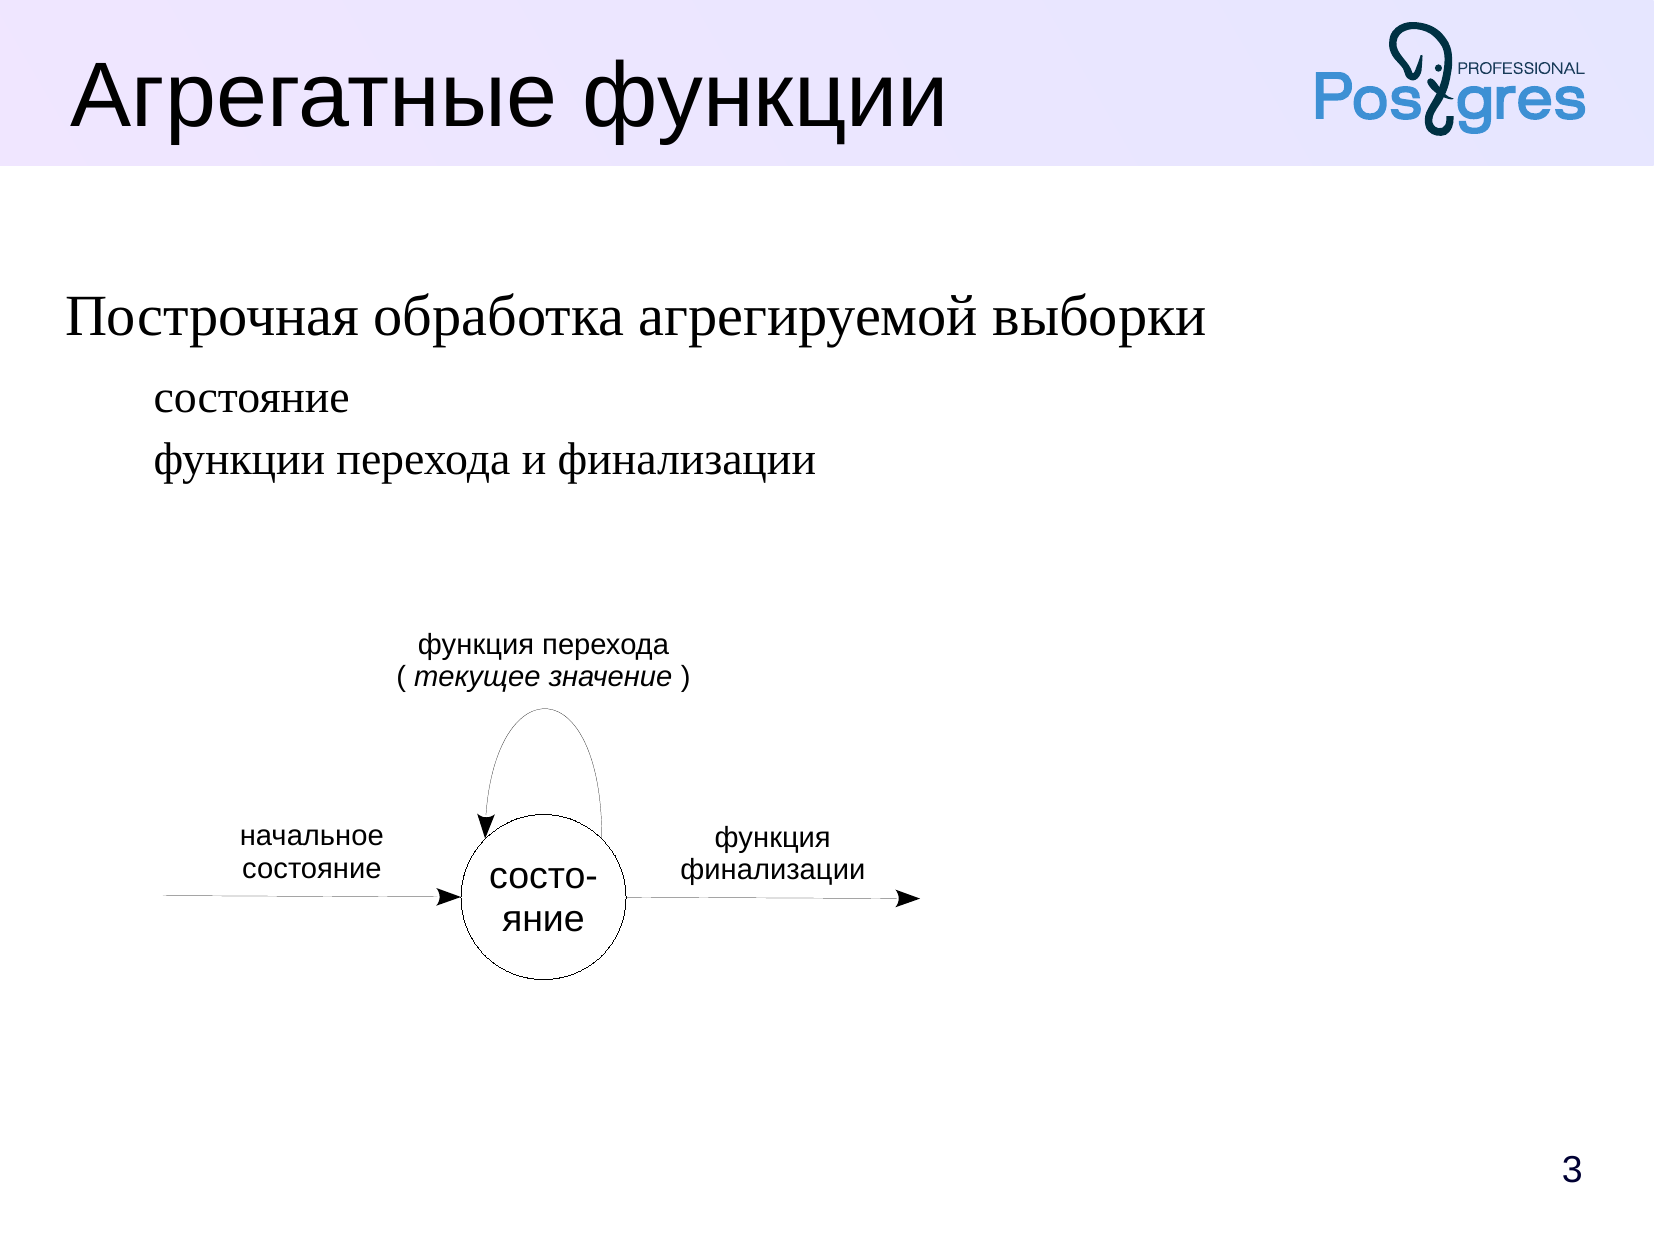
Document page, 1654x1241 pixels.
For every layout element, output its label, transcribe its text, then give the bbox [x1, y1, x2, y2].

list Построчная обработка агрегируемой выборки состояние функции перехода и финализации [64, 283, 1577, 1141]
text_box состо- яние [461, 814, 627, 980]
title Агрегатные функции [70, 43, 1241, 147]
